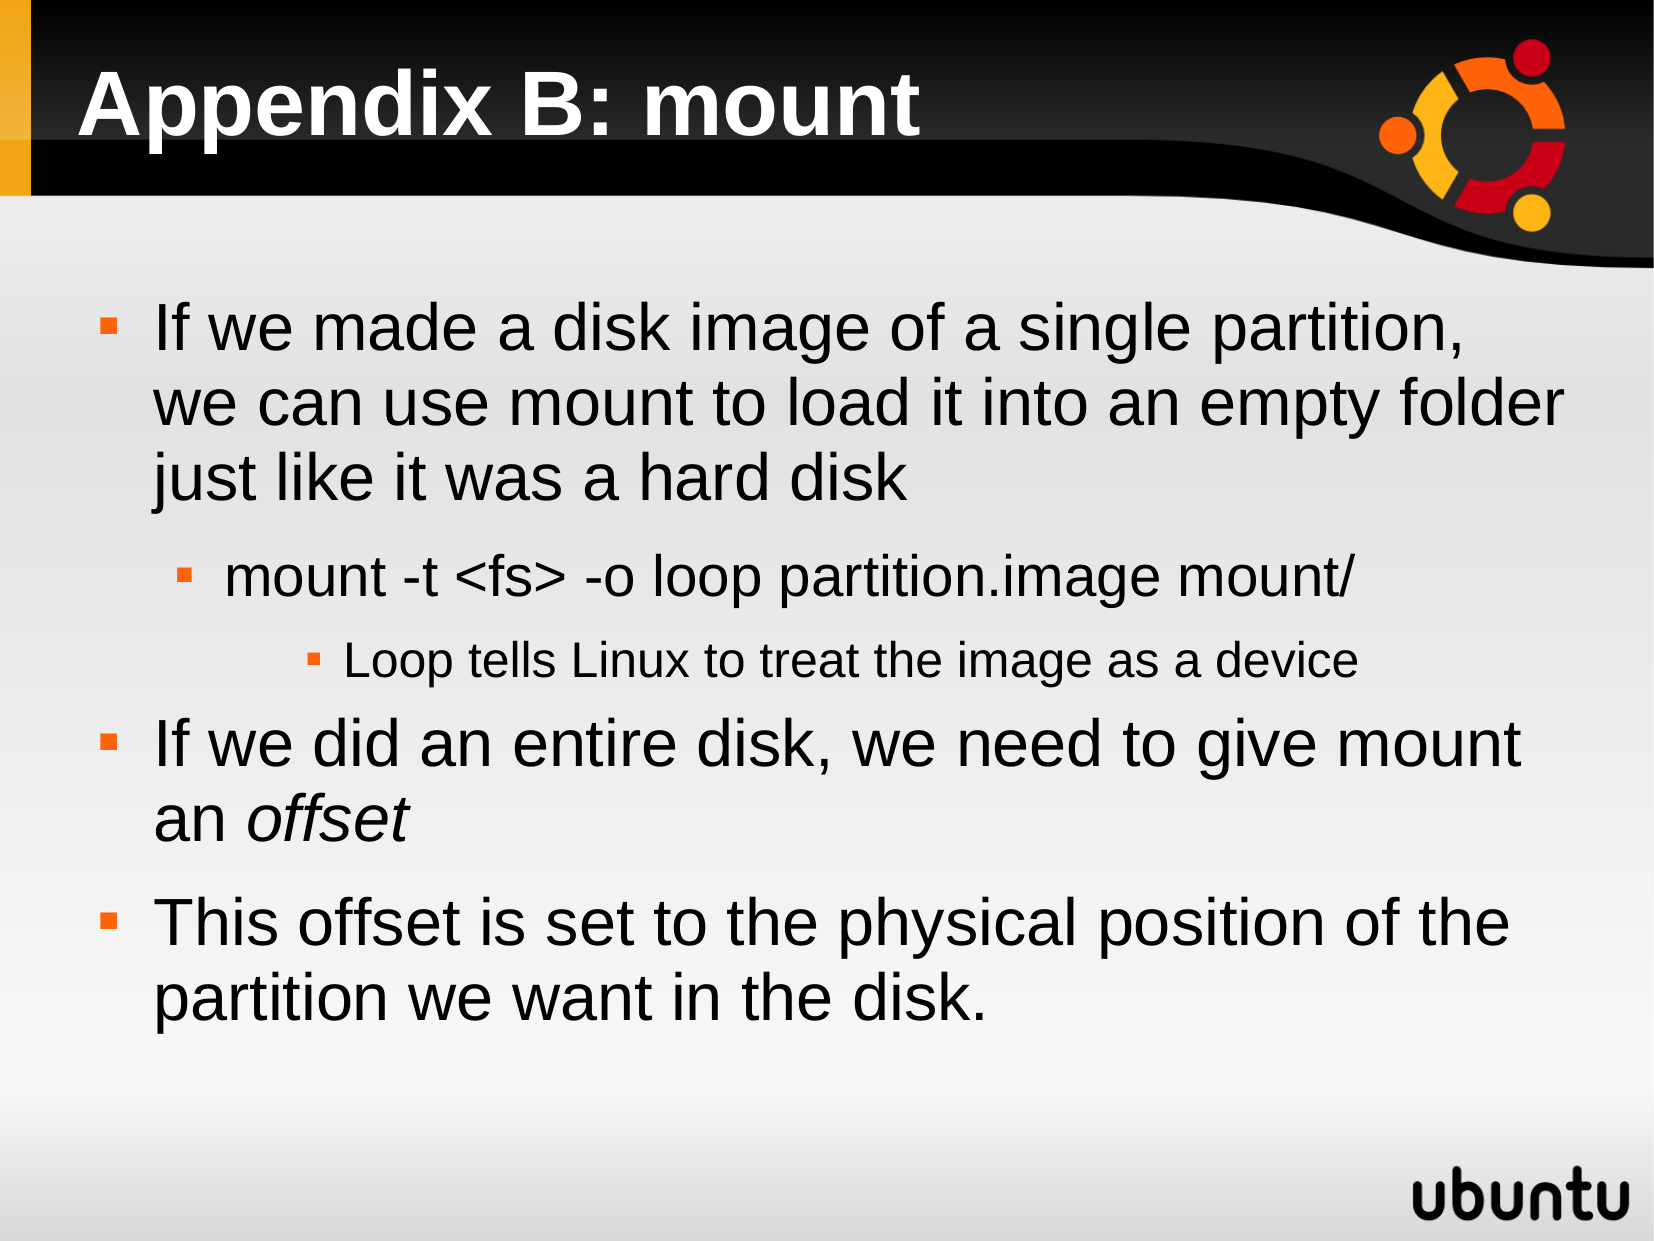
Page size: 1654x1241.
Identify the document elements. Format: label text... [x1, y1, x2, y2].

picture [0, 0, 1654, 1241]
title Appendix B: mount [76, 7, 1565, 200]
list If we made a disk image of a single partition, we can use mount to load it into an empty folder just like it was a hard disk mount -t <fs> -o loop partition.image mount/ Loop tells Linux to treat the image as a device If we did an entire disk, we need to give mount an offset This offset is set to the physical position of the partition we want in the disk. [82, 290, 1571, 1094]
